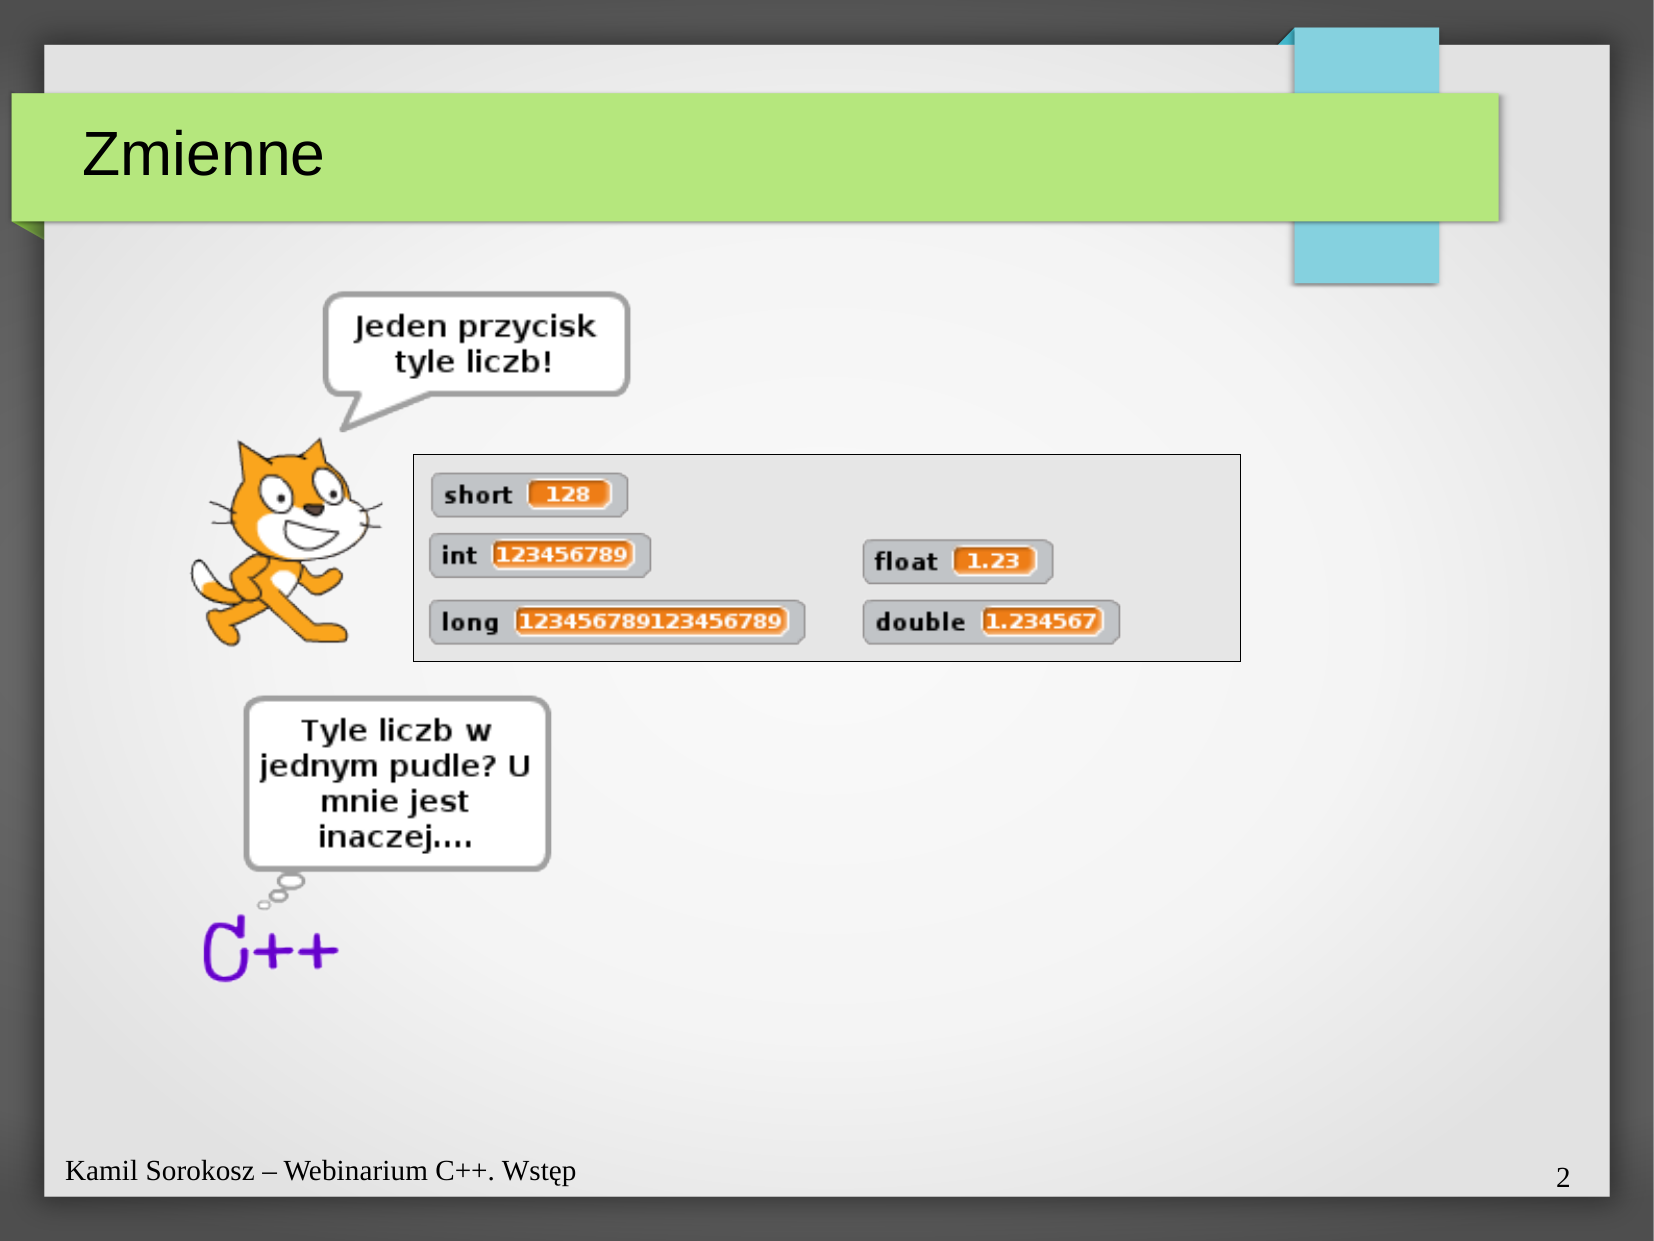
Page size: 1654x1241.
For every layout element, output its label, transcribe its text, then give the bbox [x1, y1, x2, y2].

text_box [1140, 454, 1241, 662]
picture [0, 0, 1654, 1241]
title Zmienne [82, 94, 1506, 213]
